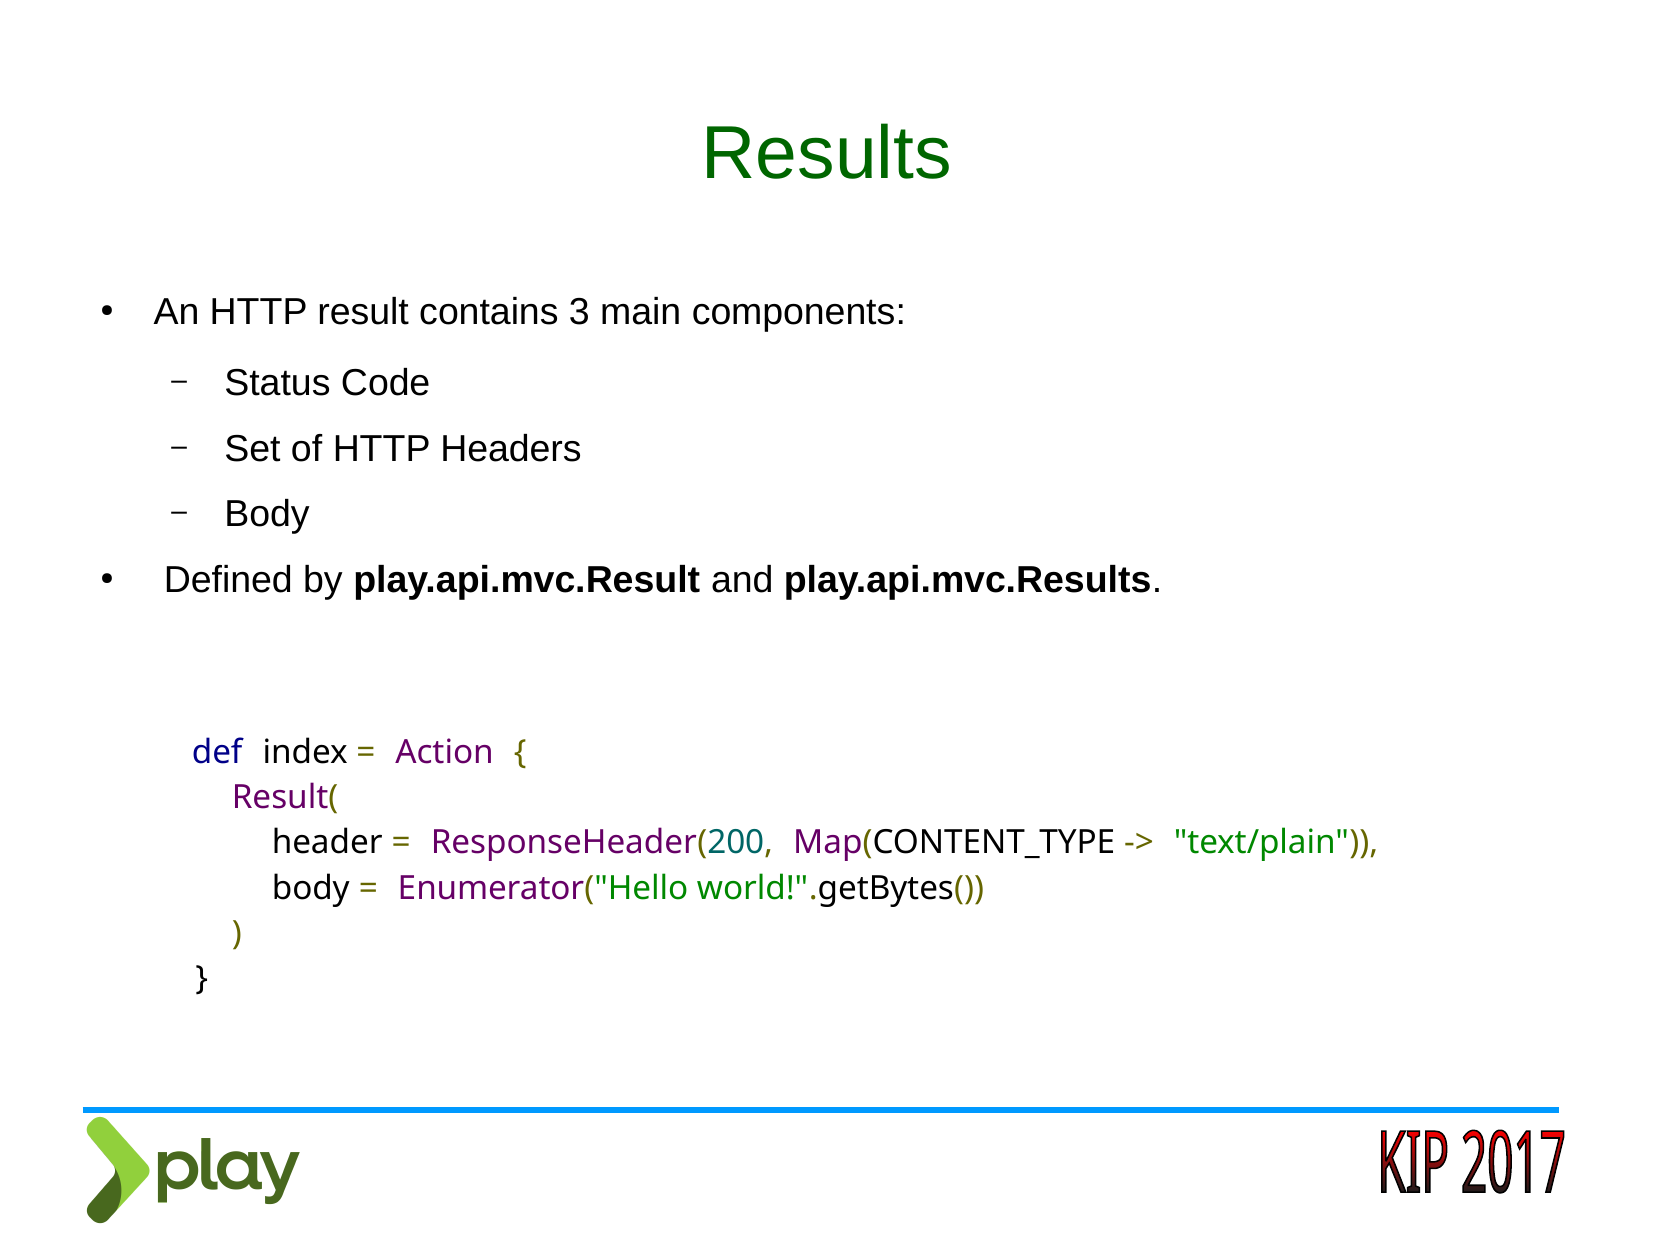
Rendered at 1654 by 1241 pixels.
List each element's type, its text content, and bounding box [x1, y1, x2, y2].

title Results [82, 49, 1571, 257]
list An HTTP result contains 3 main components: Status Code Set of HTTP Headers Body Defined by play.api.mvc.Result and play.api.mvc.Results. [82, 290, 1538, 1010]
text_box def index = Action { Result( header = ResponseHeader(200, Map(CONTENT_TYPE -> "text/plain")), body = Enumerator("Hello world!".getBytes()) ) } [177, 720, 1524, 1004]
picture [73, 1111, 308, 1229]
